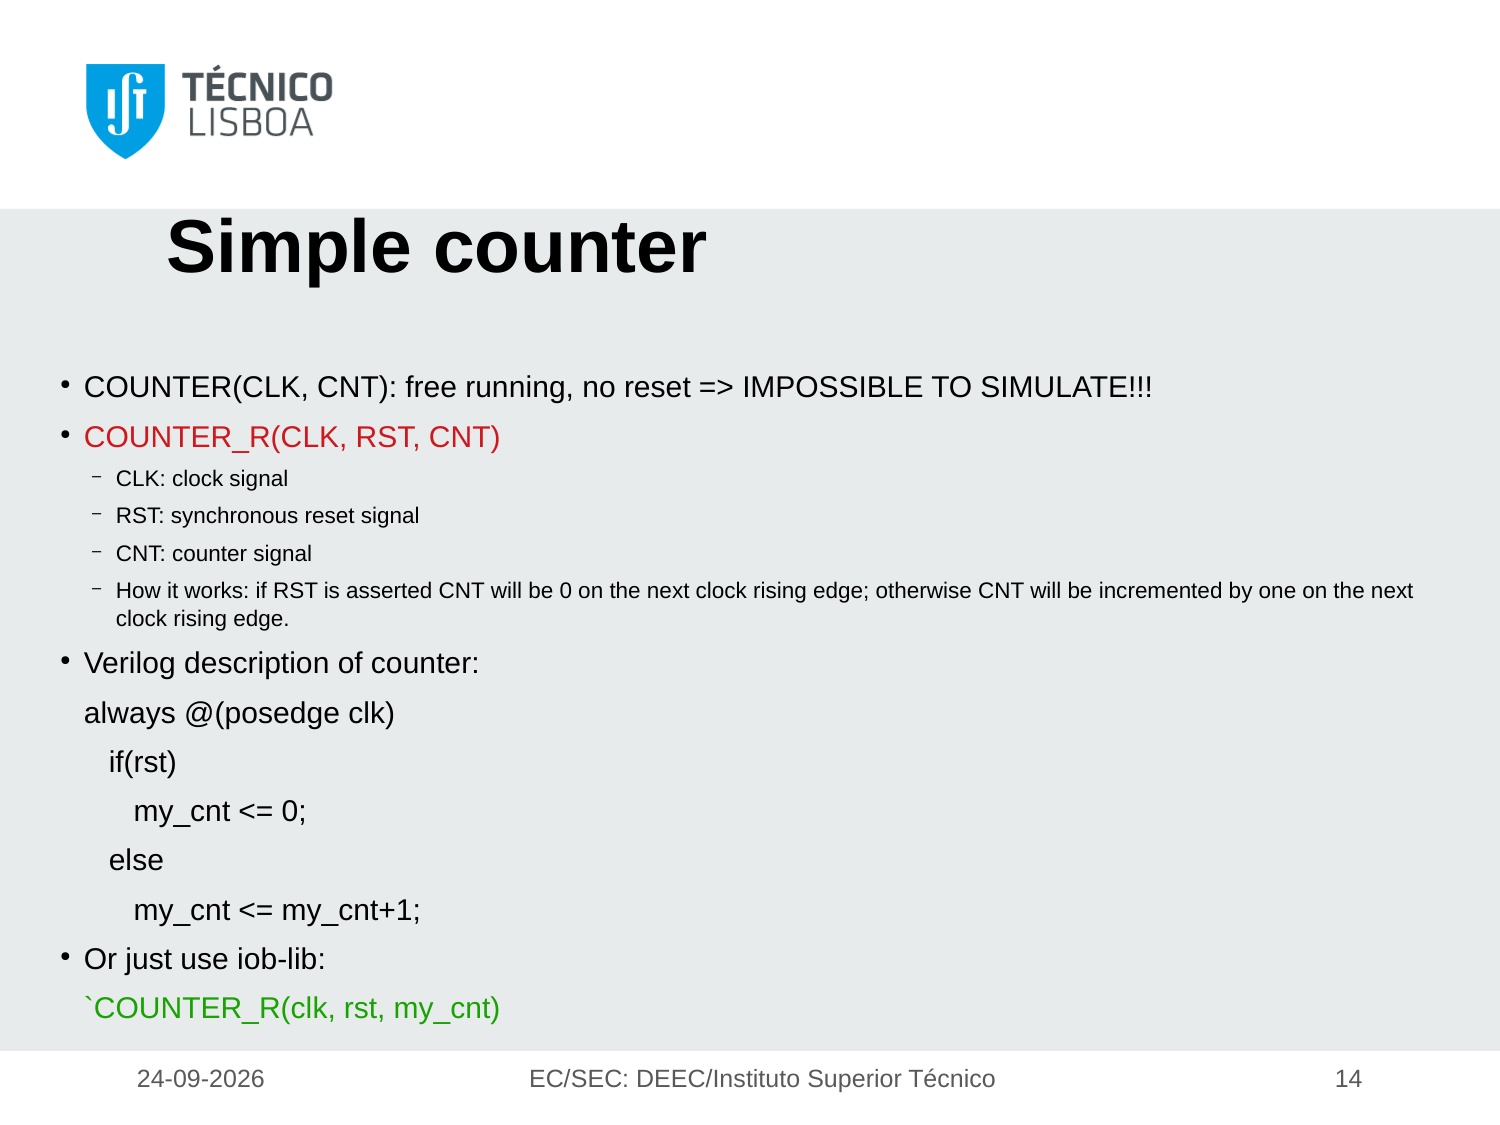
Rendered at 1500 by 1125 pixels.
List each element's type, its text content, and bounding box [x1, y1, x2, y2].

picture [0, 0, 1500, 1125]
slide_number <number> [1077, 1052, 1378, 1103]
slide_number 15-10-2020 [121, 1052, 425, 1103]
title Simple counter [151, 171, 1408, 314]
list COUNTER(CLK, CNT): free running, no reset => IMPOSSIBLE TO SIMULATE!!! COUNTER_R(CLK, RST, CNT) CLK: clock signal RST: synchronous reset signal CNT: counter signal How it works: if RST is asserted CNT will be 0 on the next clock rising edge; otherwise CNT will be incremented by one on the next clock rising edge. Verilog description of counter: always @(posedge clk) if(rst) my_cnt <= 0; else my_cnt <= my_cnt+1; Or just use iob-lib: `COUNTER_R(clk, rst, my_cnt) [52, 367, 1465, 1030]
footer EC/SEC: DEEC/Instituto Superior Técnico [512, 1052, 1021, 1103]
